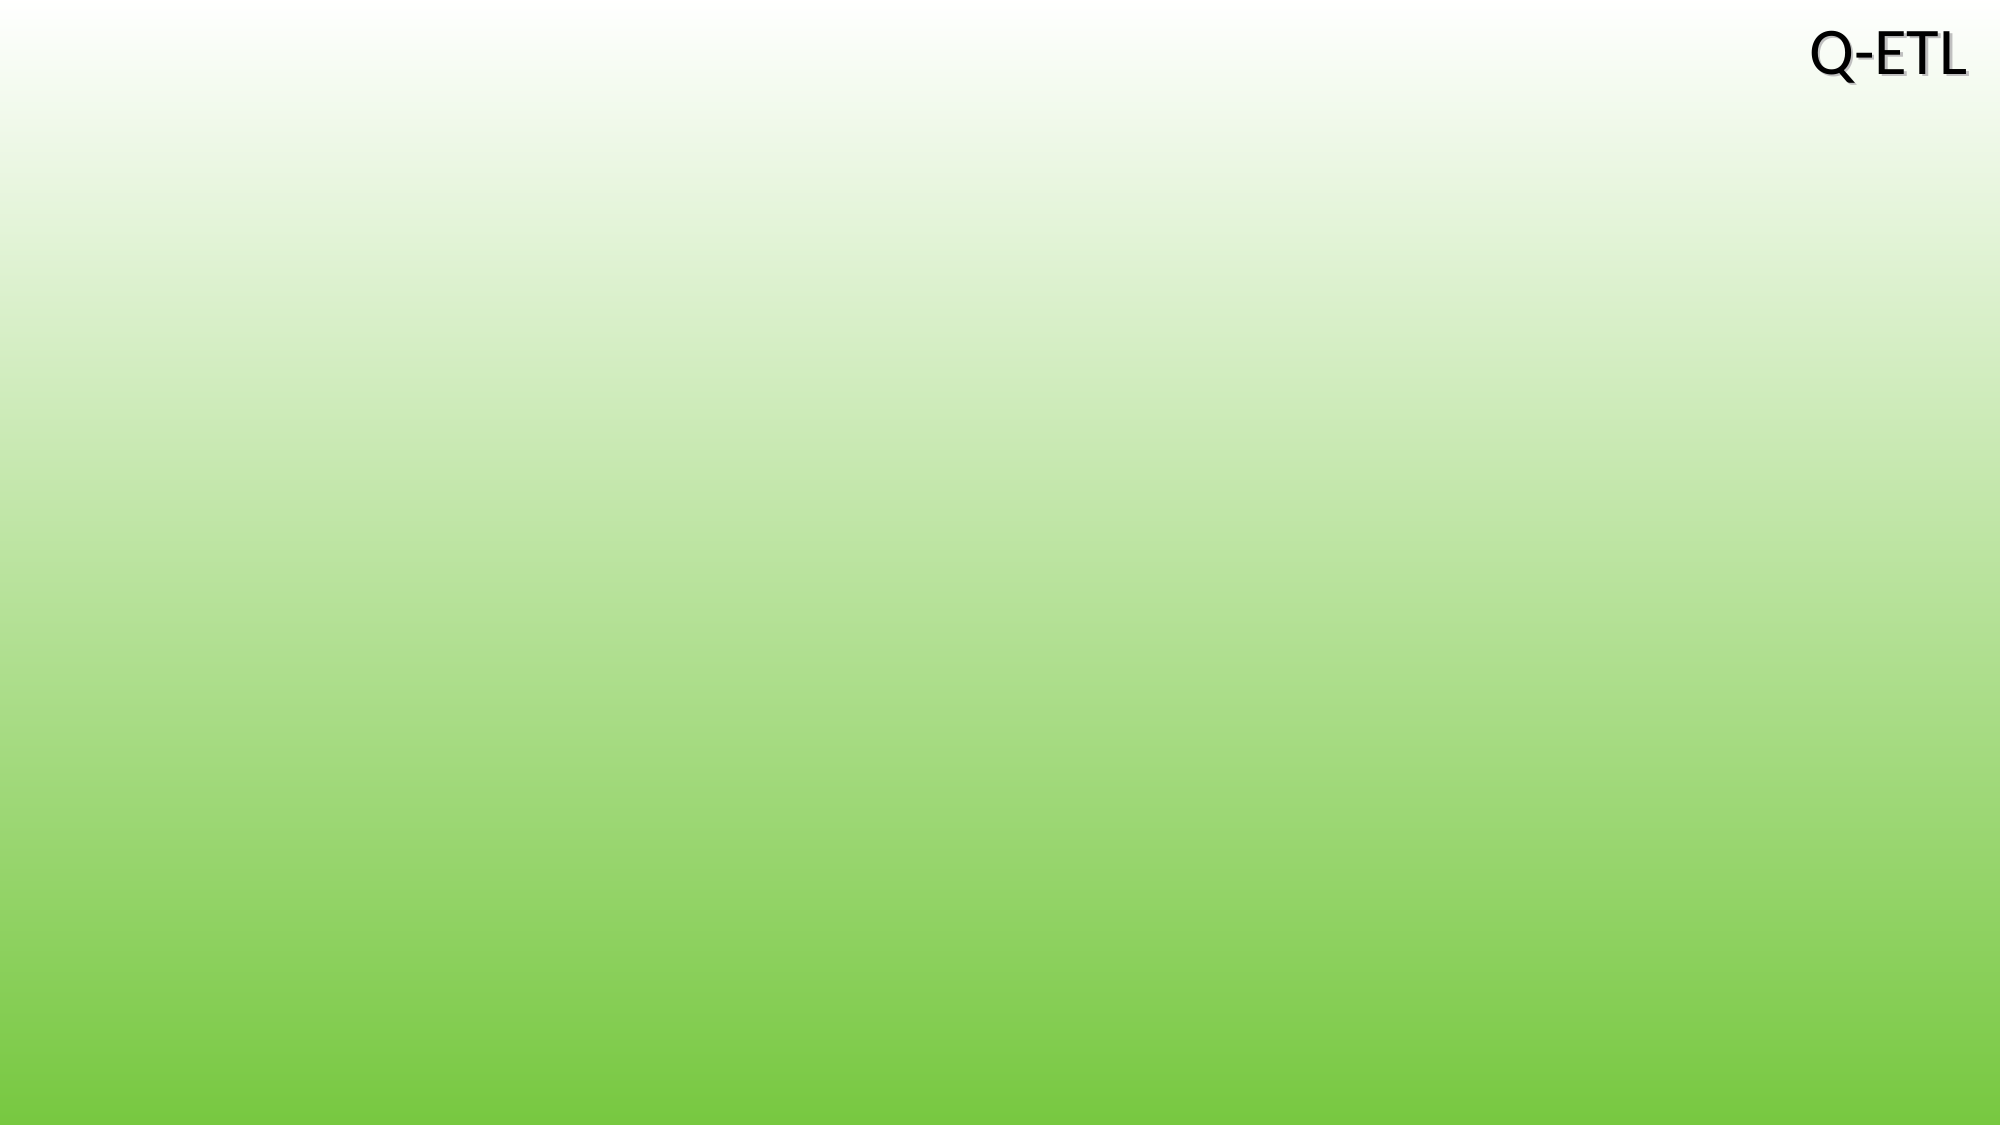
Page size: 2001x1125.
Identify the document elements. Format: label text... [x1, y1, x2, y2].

text_box Q-ETL [1698, 0, 2000, 95]
